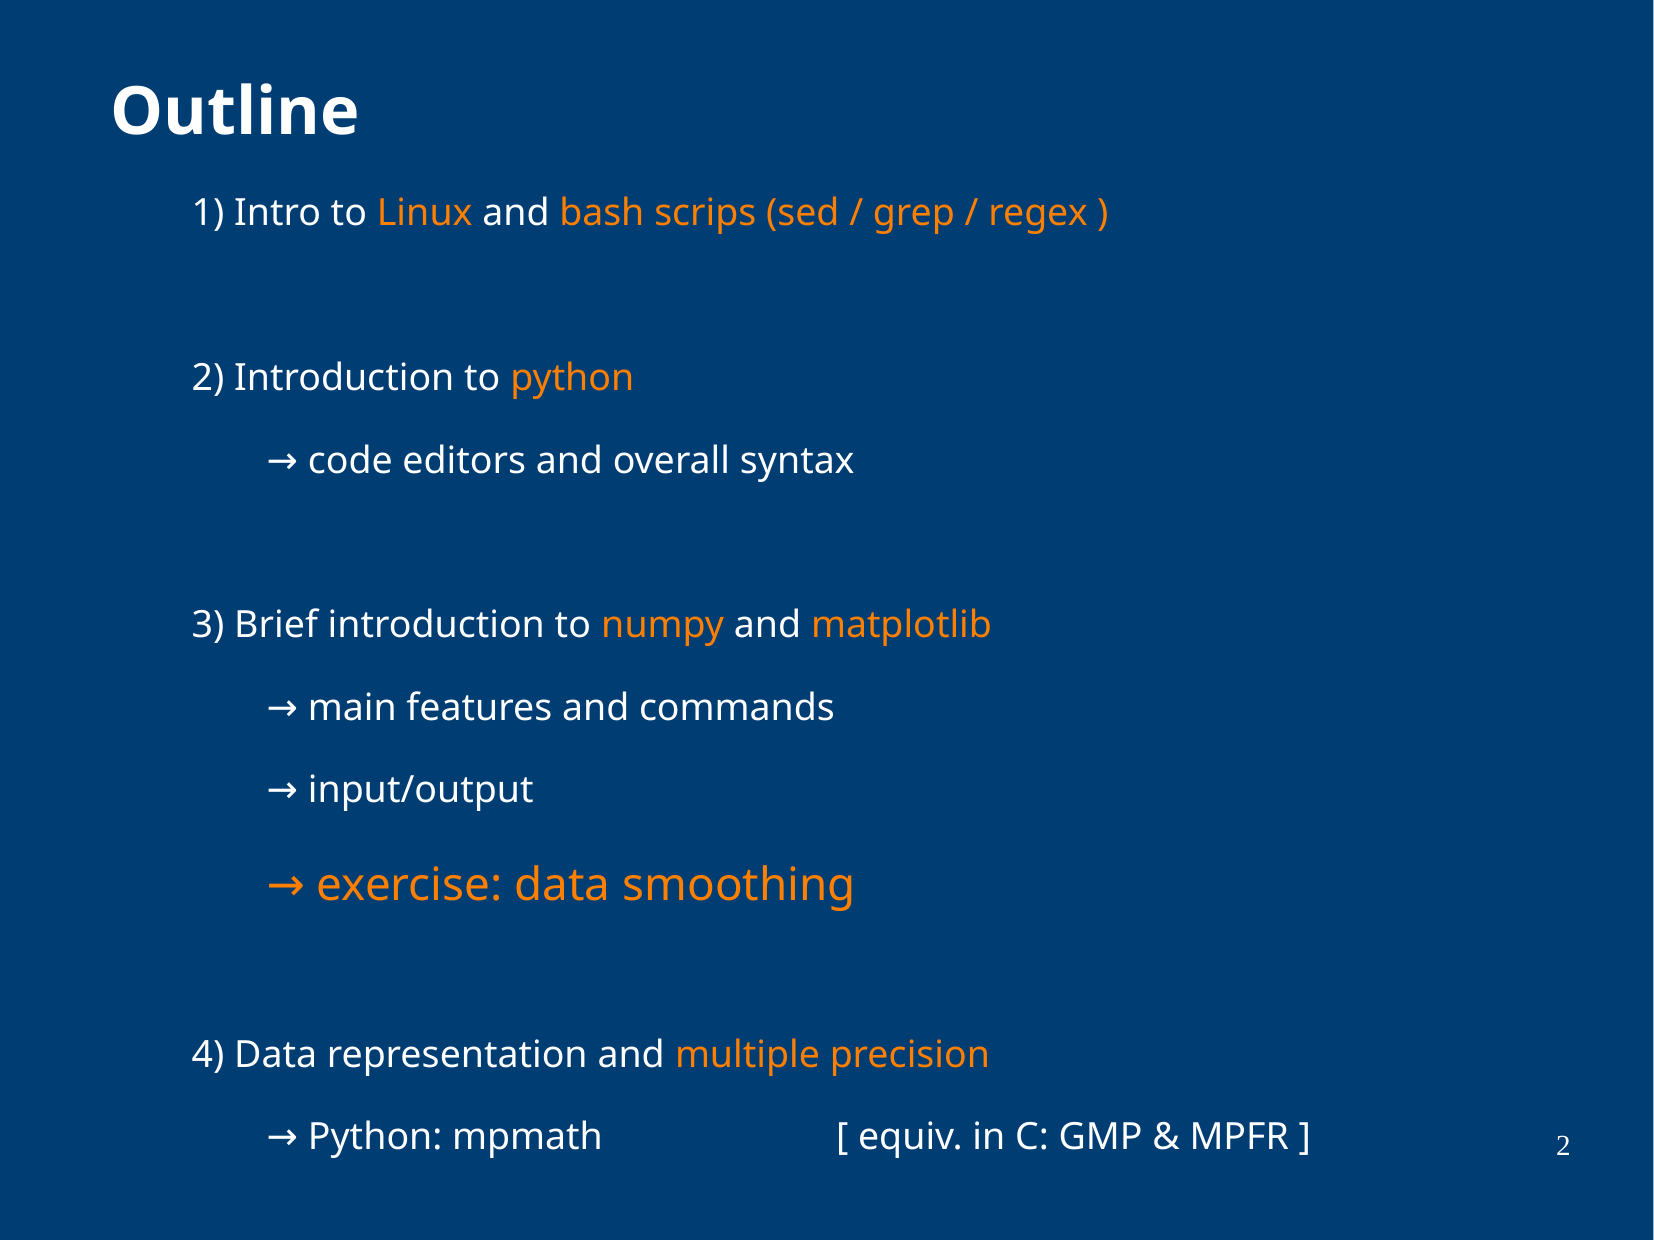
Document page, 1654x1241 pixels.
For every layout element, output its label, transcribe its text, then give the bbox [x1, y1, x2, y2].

text_box Outline 1) Intro to Linux and bash scrips (sed / grep / regex ) 2) Introduction to python → code editors and overall syntax 3) Brief introduction to numpy and matplotlib → main features and commands → input/output → exercise: data smoothing 4) Data representation and multiple precision → Python: mpmath [ equiv. in C: GMP & MPFR ] ** see also my “book” on Introduction to Computational Physics (with Julia) http://www.infis.ufu.br/~gerson/ [95, 10, 1606, 1206]
